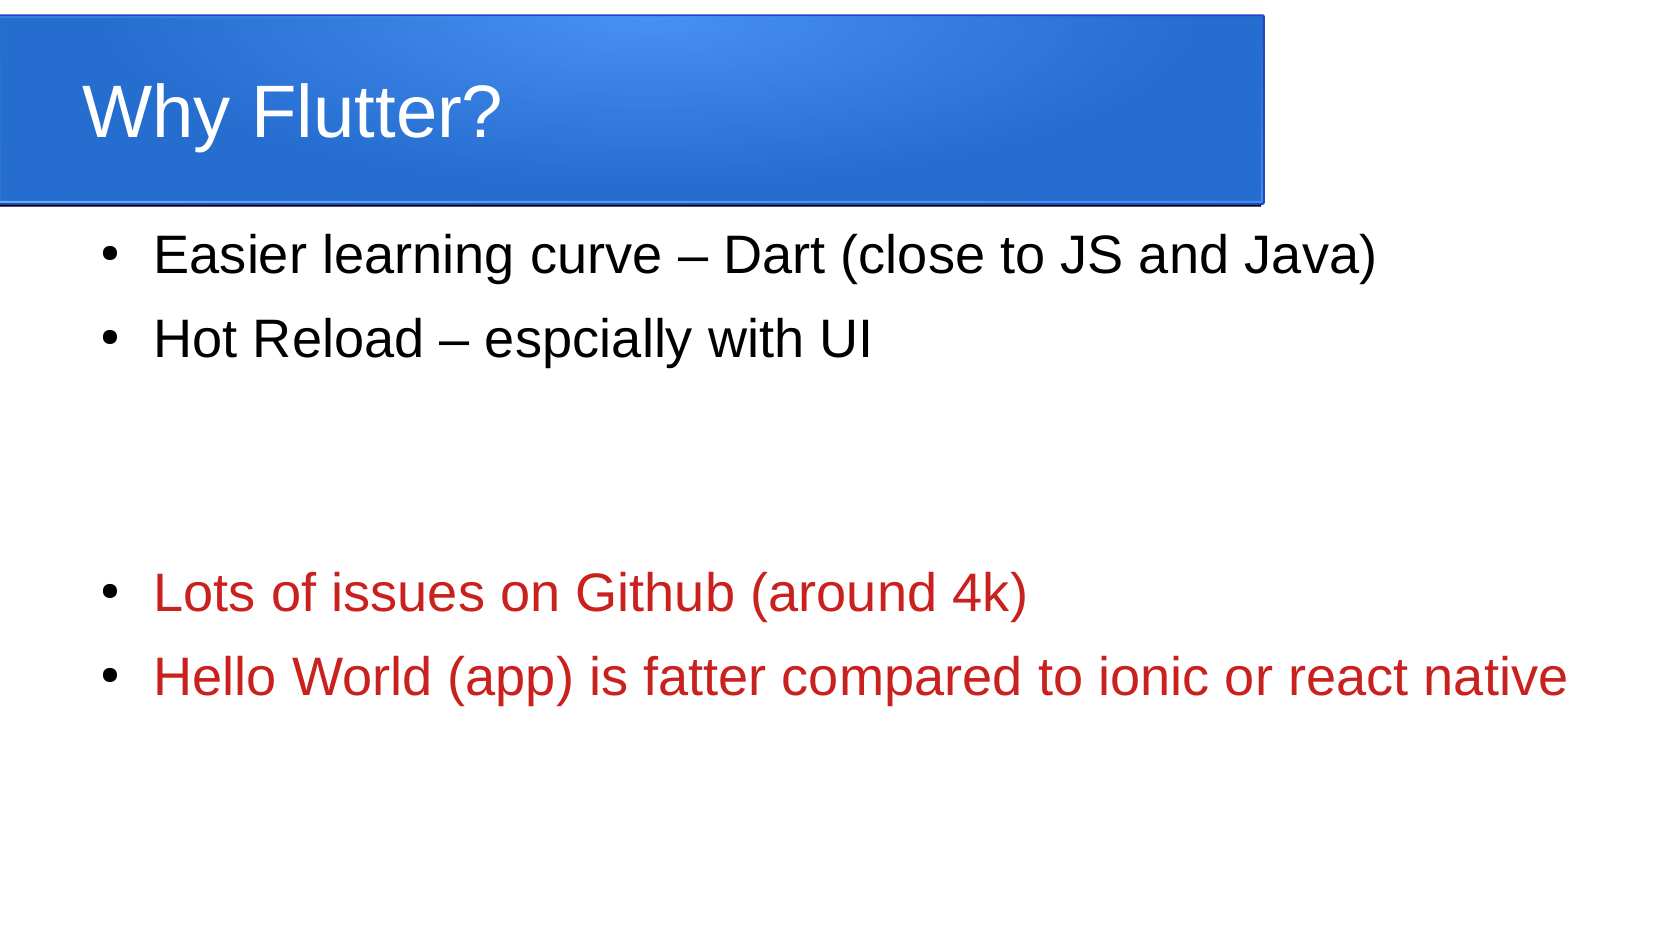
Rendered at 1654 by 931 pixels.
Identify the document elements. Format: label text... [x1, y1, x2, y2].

list Easier learning curve – Dart (close to JS and Java) Hot Reload – espcially with UI Lots of issues on Github (around 4k) Hello World (app) is fatter compared to ionic or react native [82, 224, 1571, 764]
title Why Flutter? [82, 35, 1235, 189]
